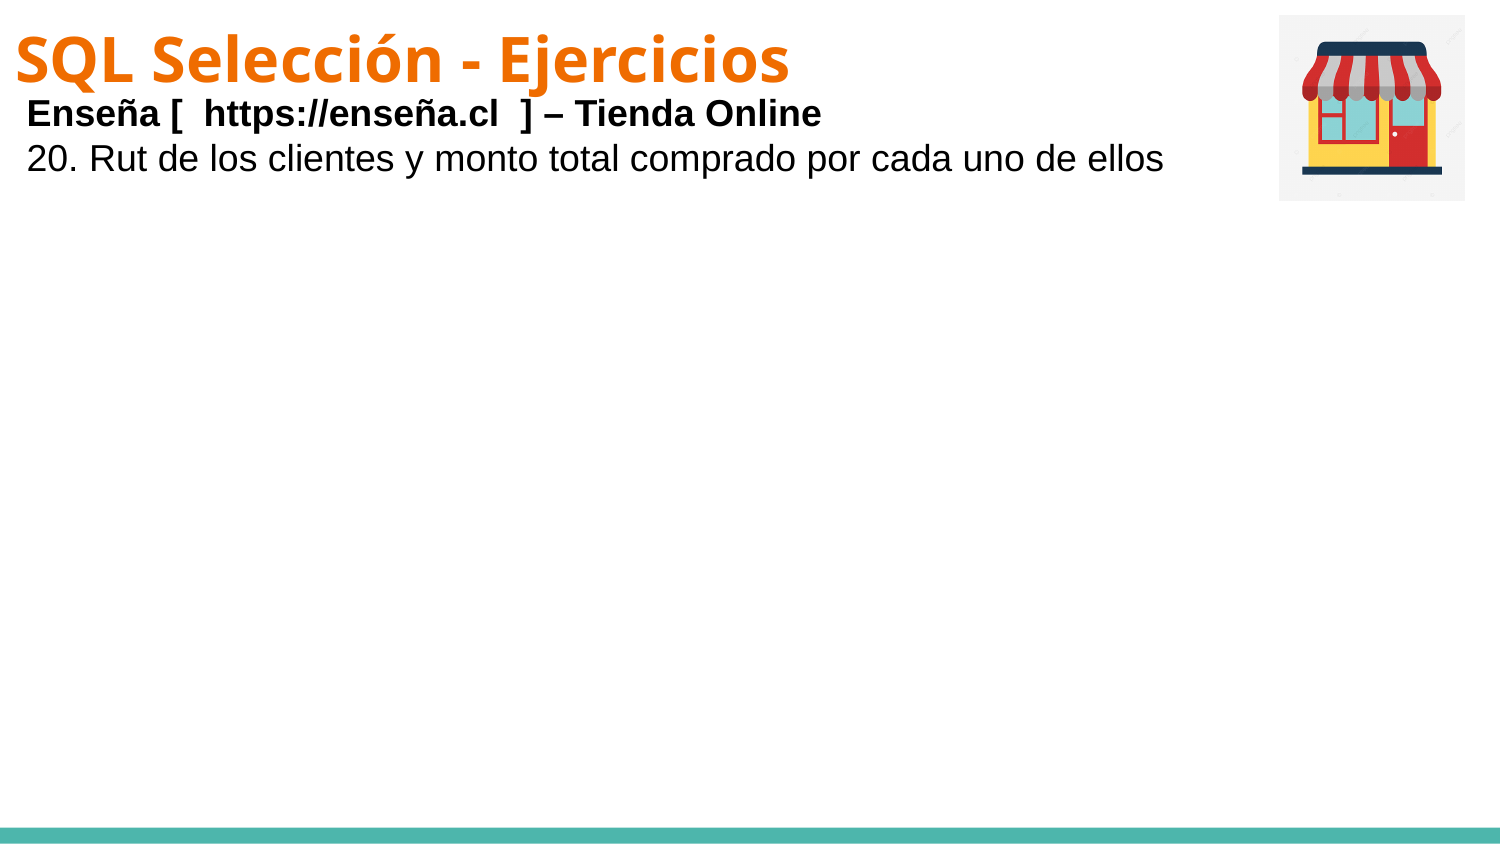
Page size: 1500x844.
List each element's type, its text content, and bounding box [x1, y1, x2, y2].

picture [1279, 15, 1465, 201]
text_box 20. Rut de los clientes y monto total comprado por cada uno de ellos [11, 129, 1430, 229]
text_box Enseña [ https://enseña.cl ] – Tienda Online [11, 84, 1279, 129]
title SQL Selección - Ejercicios [0, 0, 1398, 116]
